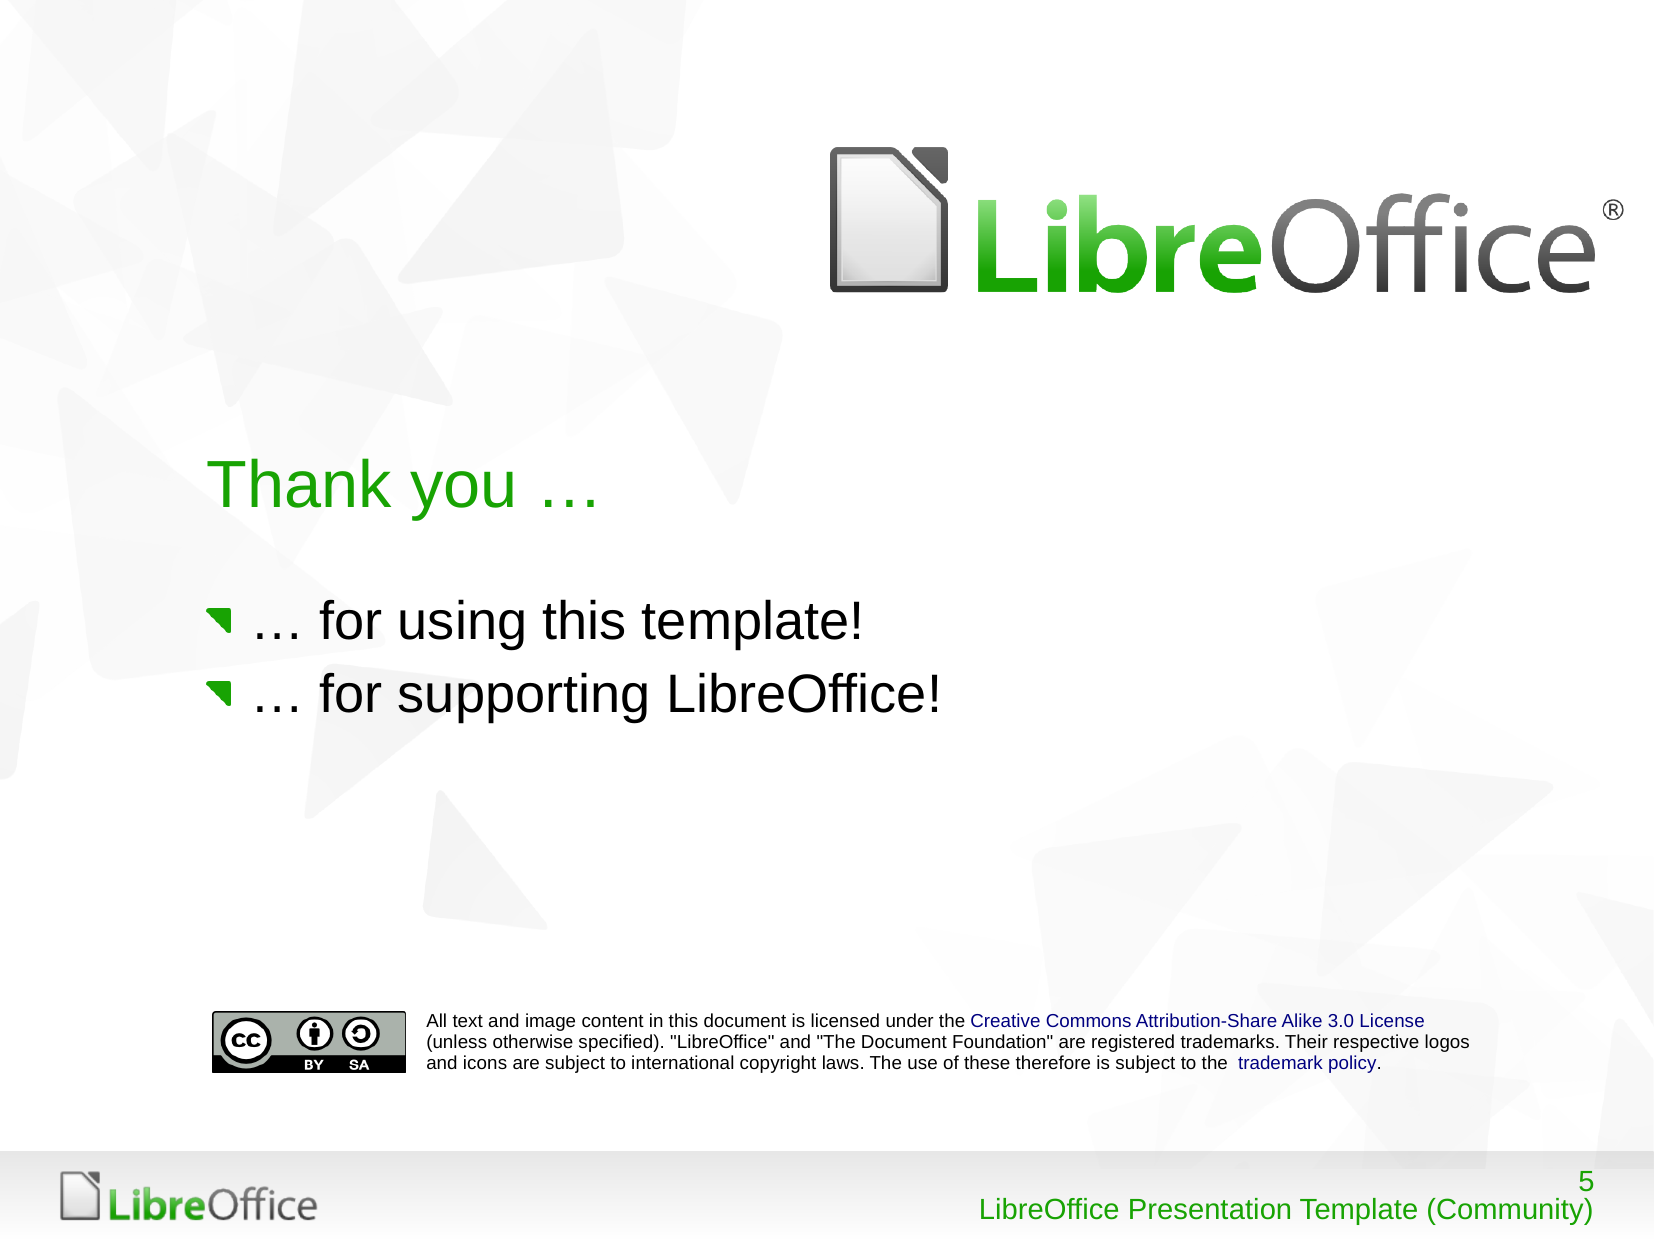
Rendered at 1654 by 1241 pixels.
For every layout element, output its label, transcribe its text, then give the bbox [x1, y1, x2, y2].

picture [212, 1011, 406, 1073]
picture [41, 1152, 337, 1240]
title Thank you … [206, 395, 1477, 573]
list … for using this template! … for supporting LibreOffice! [206, 590, 1477, 945]
picture [0, 0, 1654, 930]
picture [915, 548, 1654, 1169]
